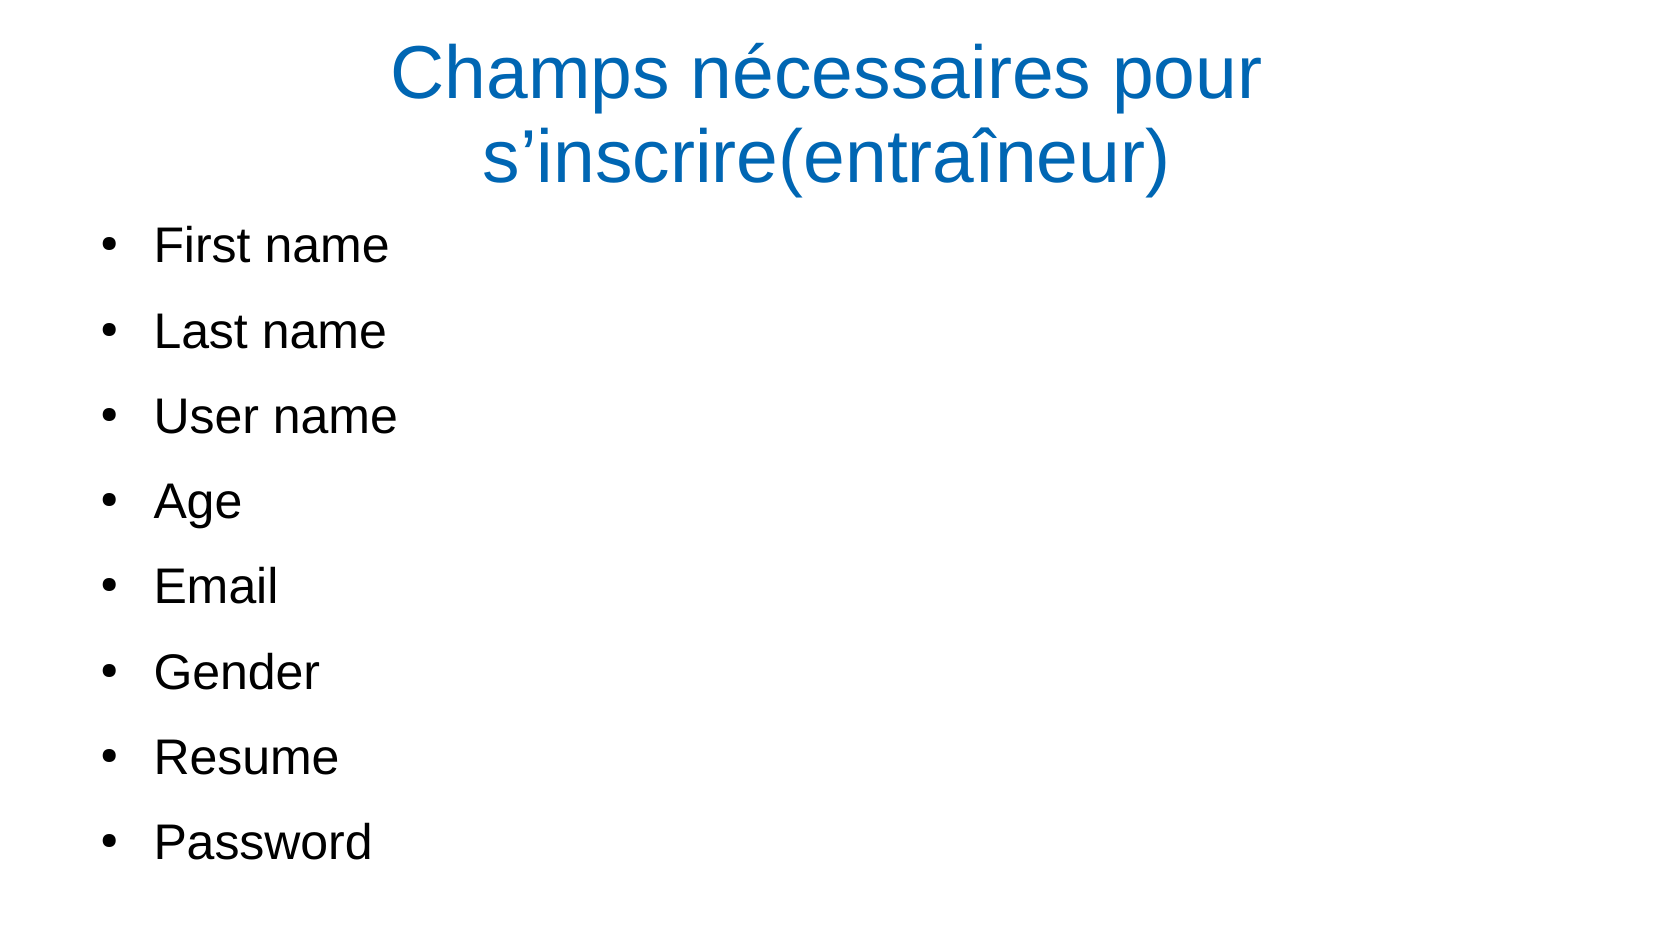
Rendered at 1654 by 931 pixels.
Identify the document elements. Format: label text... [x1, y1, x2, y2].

title Champs nécessaires pour s’inscrire(entraîneur) [82, 30, 1571, 199]
list First name Last name User name Age Email Gender Resume Password [82, 217, 1571, 898]
